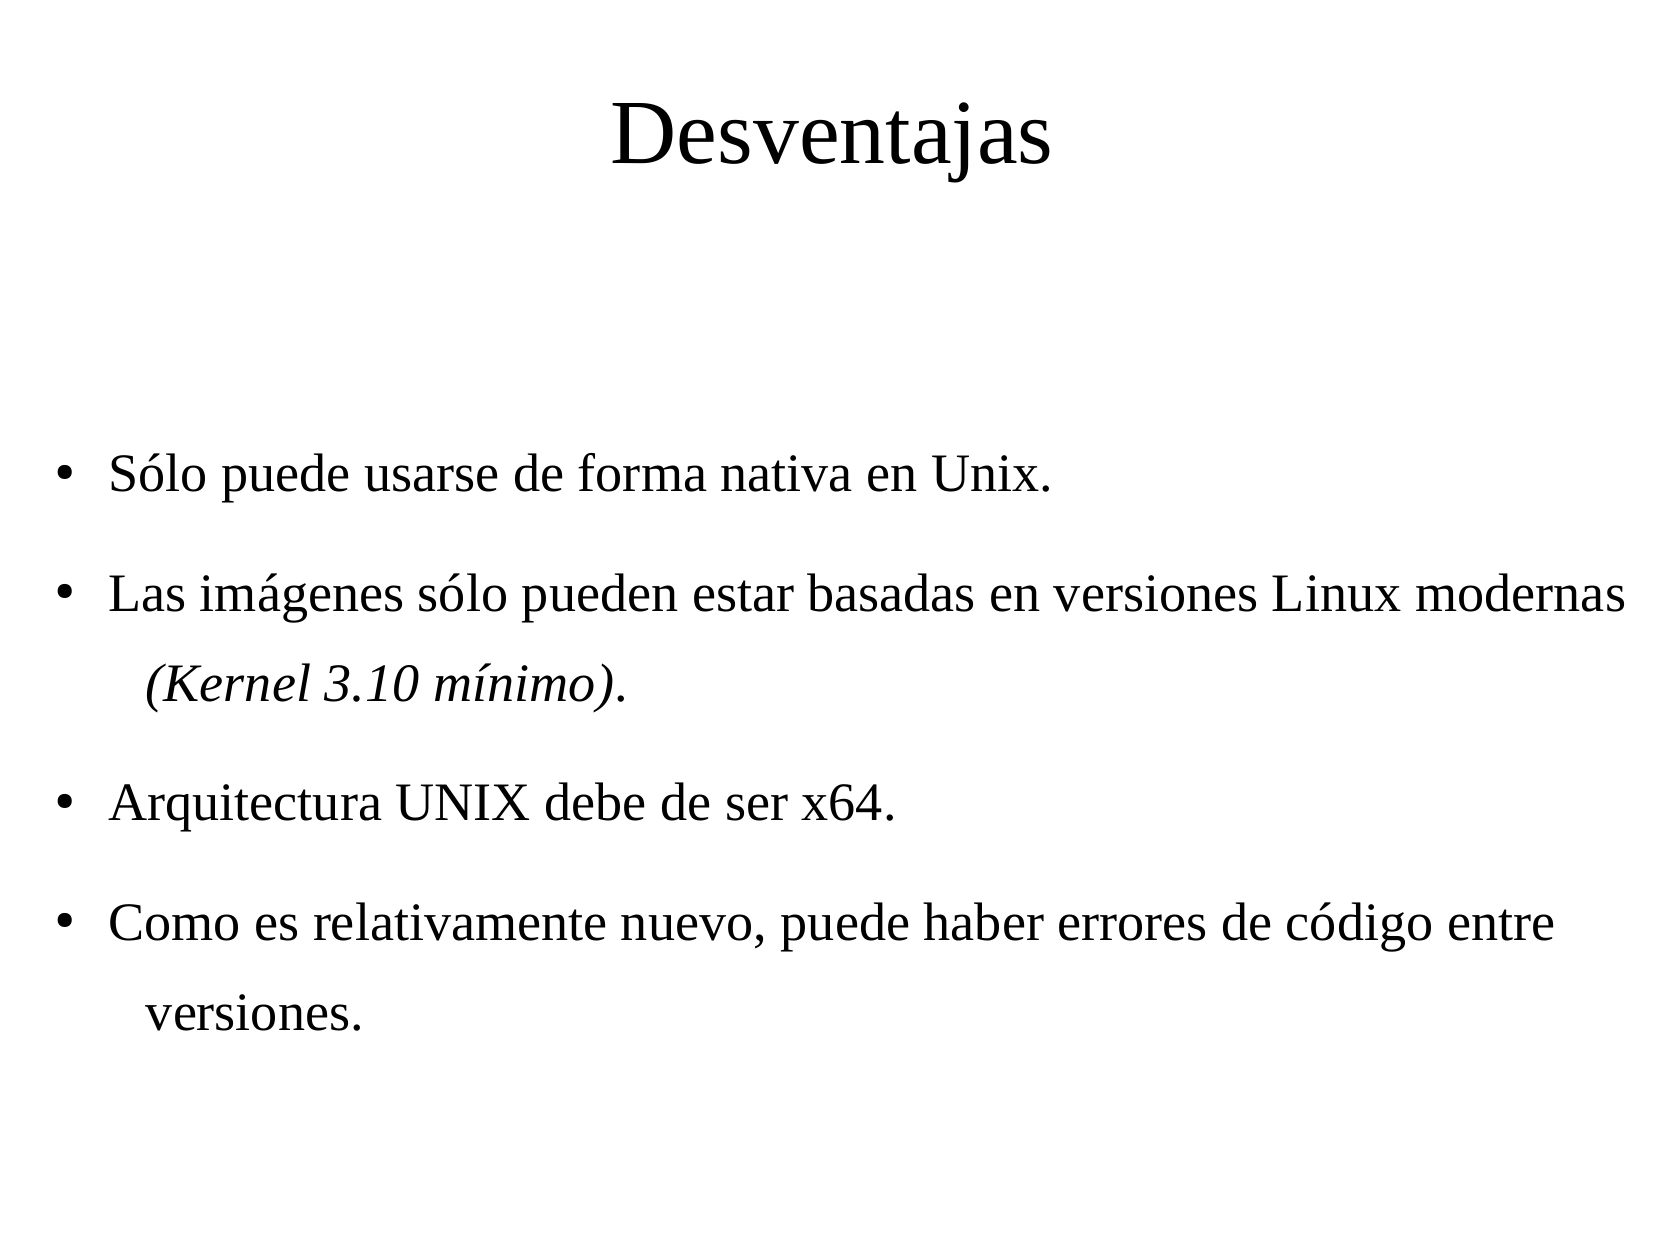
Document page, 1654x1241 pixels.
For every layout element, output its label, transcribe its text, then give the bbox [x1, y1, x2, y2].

list Sólo puede usarse de forma nativa en Unix. Las imágenes sólo pueden estar basadas en versiones Linux modernas (Kernel 3.10 mínimo). Arquitectura UNIX debe de ser x64. Como es relativamente nuevo, puede haber errores de código entre versiones. [0, 413, 1654, 1021]
title Desventajas [88, 29, 1577, 237]
